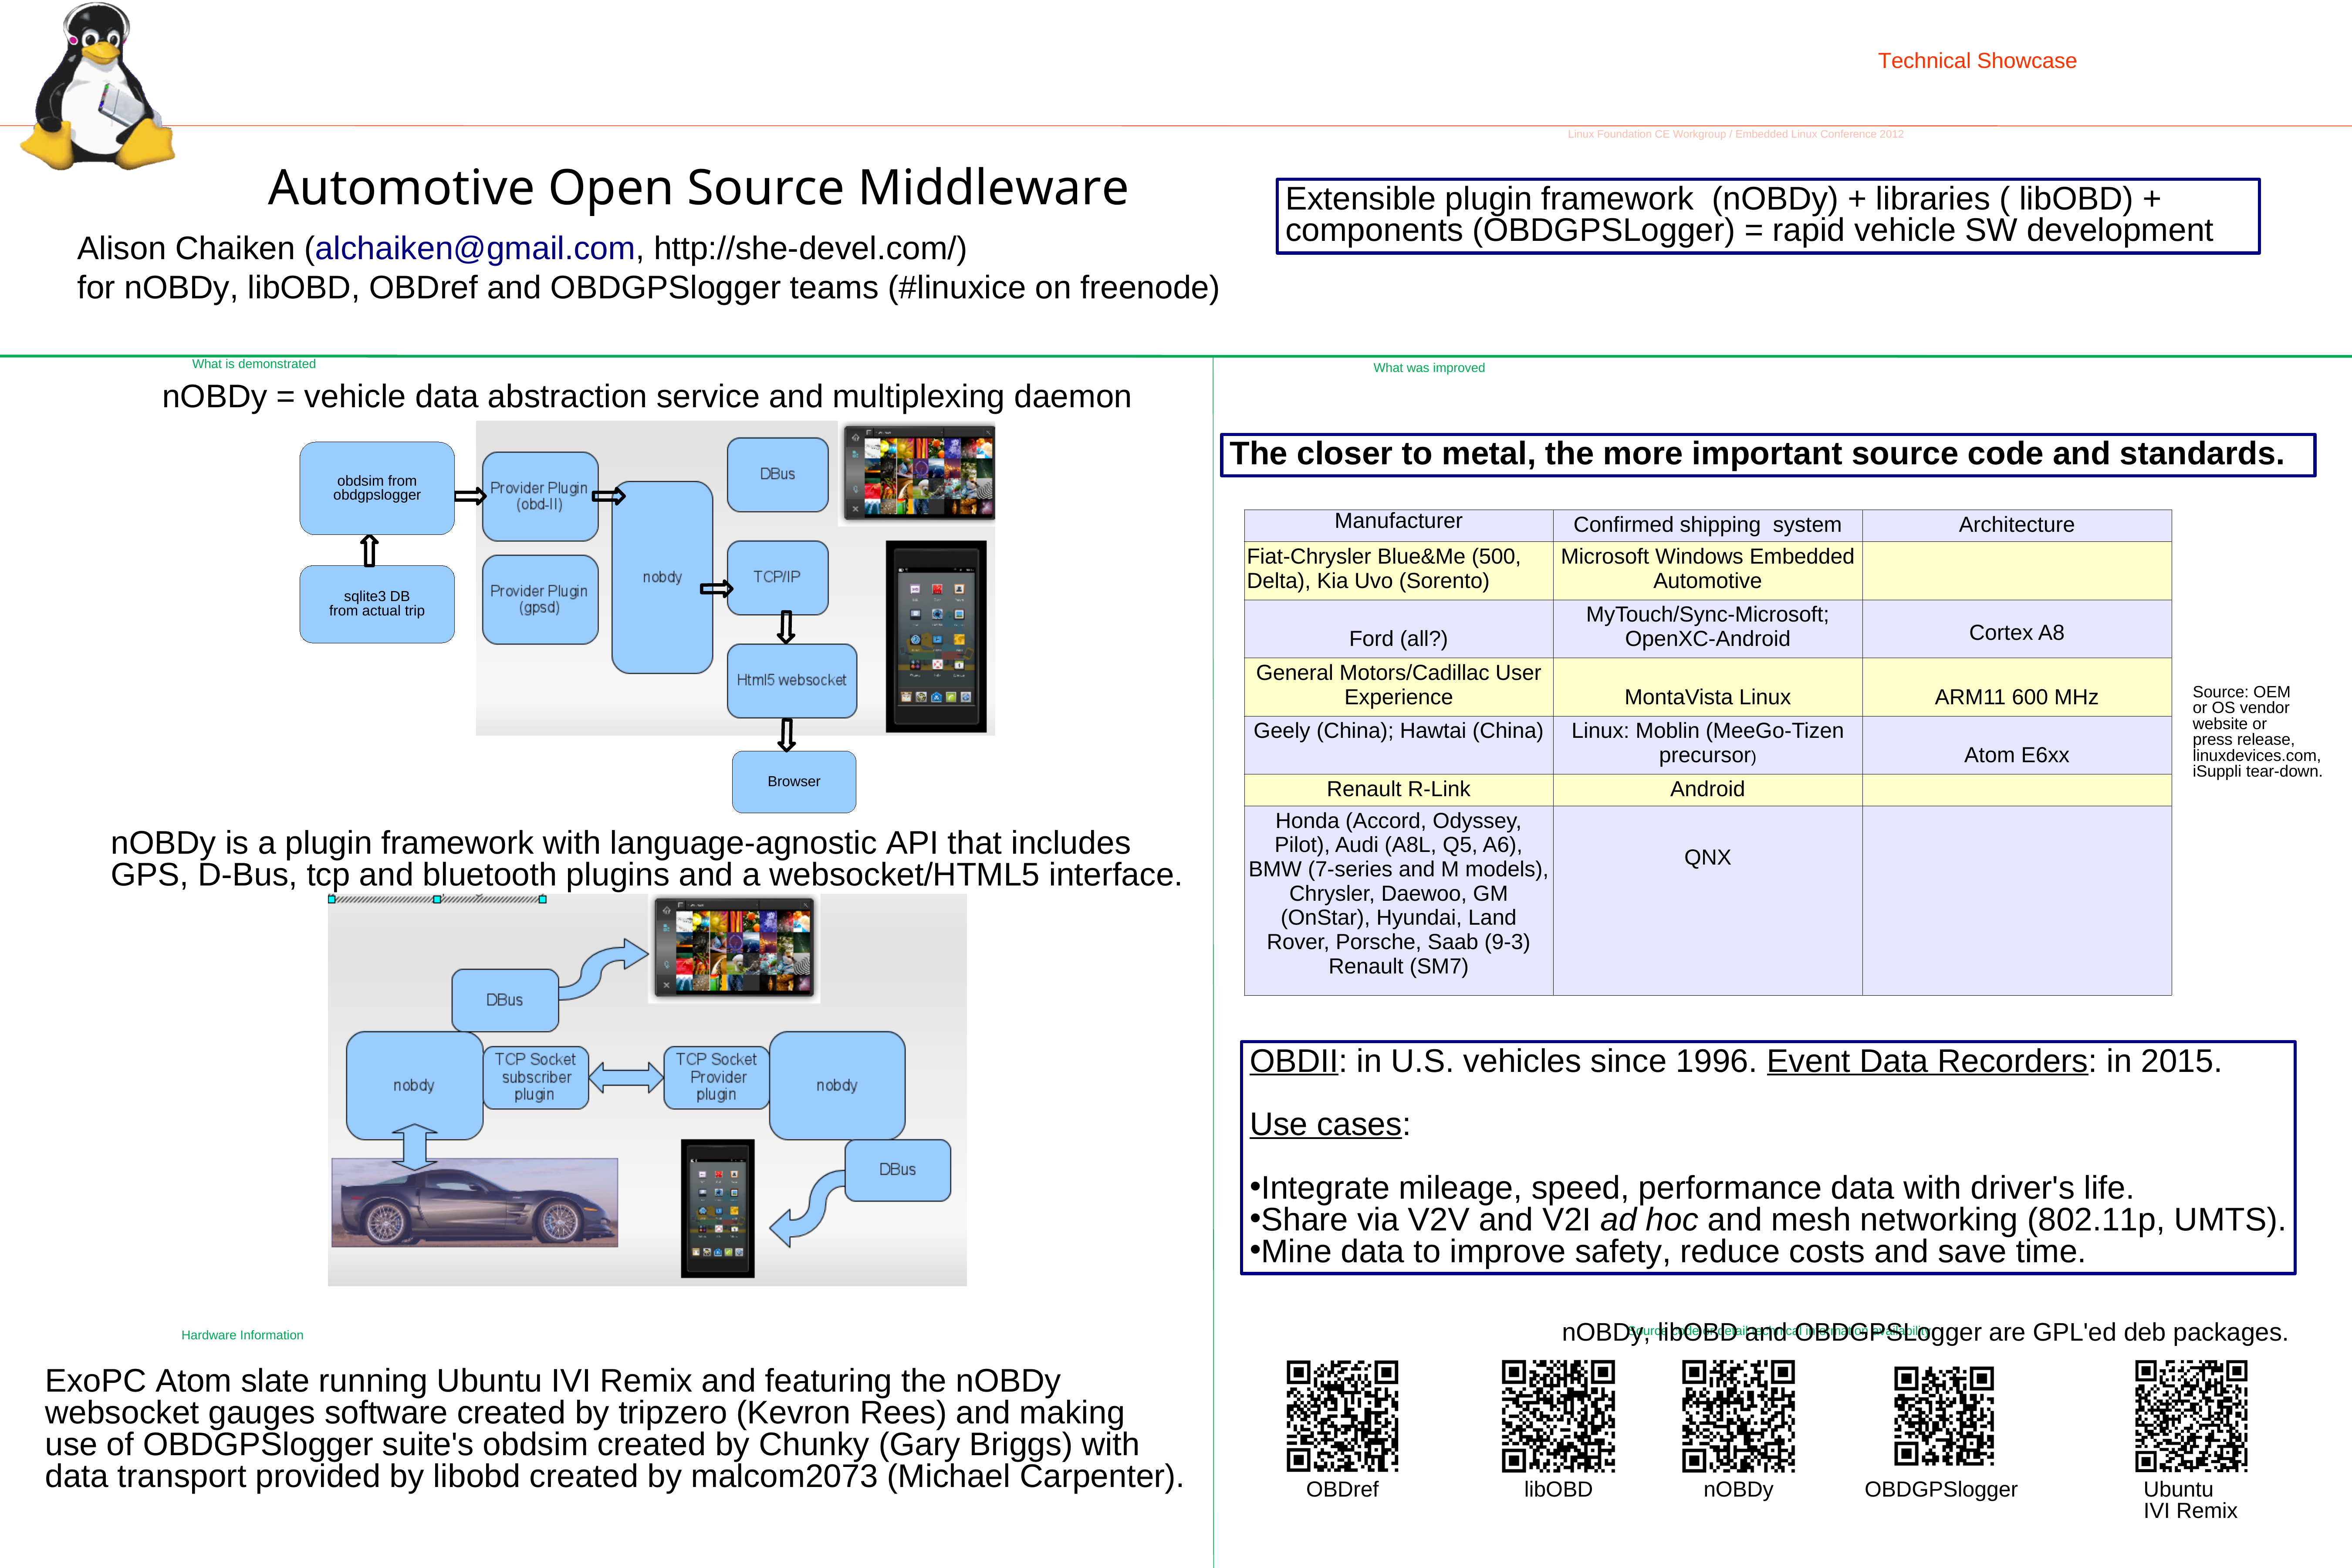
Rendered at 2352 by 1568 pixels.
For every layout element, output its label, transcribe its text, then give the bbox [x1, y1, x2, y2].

text_box nOBDy, libOBD and OBDGPSLogger are GPL'ed deb packages. [1554, 1316, 2298, 1351]
text_box Ubuntu IVI Remix [2137, 1477, 2245, 1526]
text_box nOBDy is a plugin framework with language-agnostic API that includes GPS, D-Bus, tcp and bluetooth plugins and a websocket/HTML5 interface. [103, 823, 1193, 897]
text_box sqlite3 DB from actual trip [300, 565, 455, 643]
text_box OBDII: in U.S. vehicles since 1996. Event Data Recorders: in 2015. Use cases: Integrate mileage, speed, performance data with driver's life. Share via V2V and V2I ad hoc and mesh networking (802.11p, UMTS). Mine data to improve safety, reduce costs and save time. [1241, 1041, 2295, 1274]
text_box Alison Chaiken (alchaiken@gmail.com, http://she-devel.com/) for nOBDy, libOBD, OBDref and OBDGPSlogger teams (#linuxice on freenode) [71, 223, 1228, 309]
table_cell [1863, 542, 2172, 600]
table_cell [1863, 774, 2172, 806]
table_header Confirmed shipping system [1554, 510, 1862, 541]
table_cell MyTouch/Sync-Microsoft; OpenXC-Android [1554, 600, 1862, 658]
picture [328, 897, 967, 1286]
table_cell General Motors/Cadillac User Experience [1245, 658, 1553, 716]
picture [1679, 1357, 1798, 1476]
table_header Manufacturer [1245, 510, 1553, 541]
text_box The closer to metal, the more important source code and standards. [1222, 434, 2315, 476]
text_box Extensible plugin framework (nOBDy) + libraries ( libOBD) + components (OBDGPSLogger) = rapid vehicle SW development [1277, 179, 2260, 253]
text_box obdsim from obdgpslogger [300, 442, 455, 535]
table_cell Renault R-Link [1245, 774, 1553, 806]
table_cell ARM11 600 MHz [1863, 658, 2172, 716]
text_box nOBDy [1697, 1477, 1781, 1530]
text_box OBDref [1300, 1477, 1386, 1504]
picture [1499, 1357, 1619, 1476]
picture [476, 493, 483, 500]
table_cell [1863, 806, 2172, 995]
picture [1284, 1357, 1402, 1475]
table_cell Linux: Moblin (MeeGo-Tizen precursor) [1554, 716, 1862, 774]
text_box Source: OEM or OS vendor website or press release, linuxdevices.com, iSuppli tear-down. [2186, 681, 2341, 785]
table_cell Android [1554, 774, 1862, 806]
text_box Browser [732, 751, 856, 813]
table_cell Cortex A8 [1863, 600, 2172, 658]
table_cell Ford (all?) [1245, 600, 1553, 658]
table_cell Atom E6xx [1863, 716, 2172, 774]
text_box nOBDy = vehicle data abstraction service and multiplexing daemon [154, 377, 1141, 419]
text_box OBDGPSlogger [1858, 1477, 2031, 1520]
picture [785, 722, 789, 736]
table_cell Honda (Accord, Odyssey, Pilot), Audi (A8L, Q5, A6), BMW (7-series and M models), Chrysler, Daewoo, GM (OnStar), Hyundai, Land Rover, Porsche, Saab (9-3) Renault (SM7) [1245, 806, 1553, 995]
table_cell Microsoft Windows Embedded Automotive [1554, 542, 1862, 600]
table_cell MontaVista Linux [1554, 658, 1862, 716]
picture [1891, 1363, 1997, 1469]
picture [2132, 1357, 2251, 1475]
table_cell QNX [1554, 806, 1862, 995]
table_header Architecture [1863, 510, 2172, 541]
text_box ExoPC Atom slate running Ubuntu IVI Remix and featuring the nOBDy websocket gauges software created by tripzero (Kevron Rees) and making use of OBDGPSlogger suite's obdsim created by Chunky (Gary Briggs) with data transport provided by libobd created by malcom2073 (Michael Carpenter). [38, 1363, 1193, 1497]
text_box libOBD [1517, 1477, 1600, 1512]
table_cell Geely (China); Hawtai (China) [1245, 716, 1553, 774]
table_cell Fiat-Chrysler Blue&Me (500, Delta), Kia Uvo (Sorento) [1245, 542, 1553, 600]
text_box Automotive Open Source Middleware [262, 152, 1136, 218]
picture [476, 421, 995, 736]
